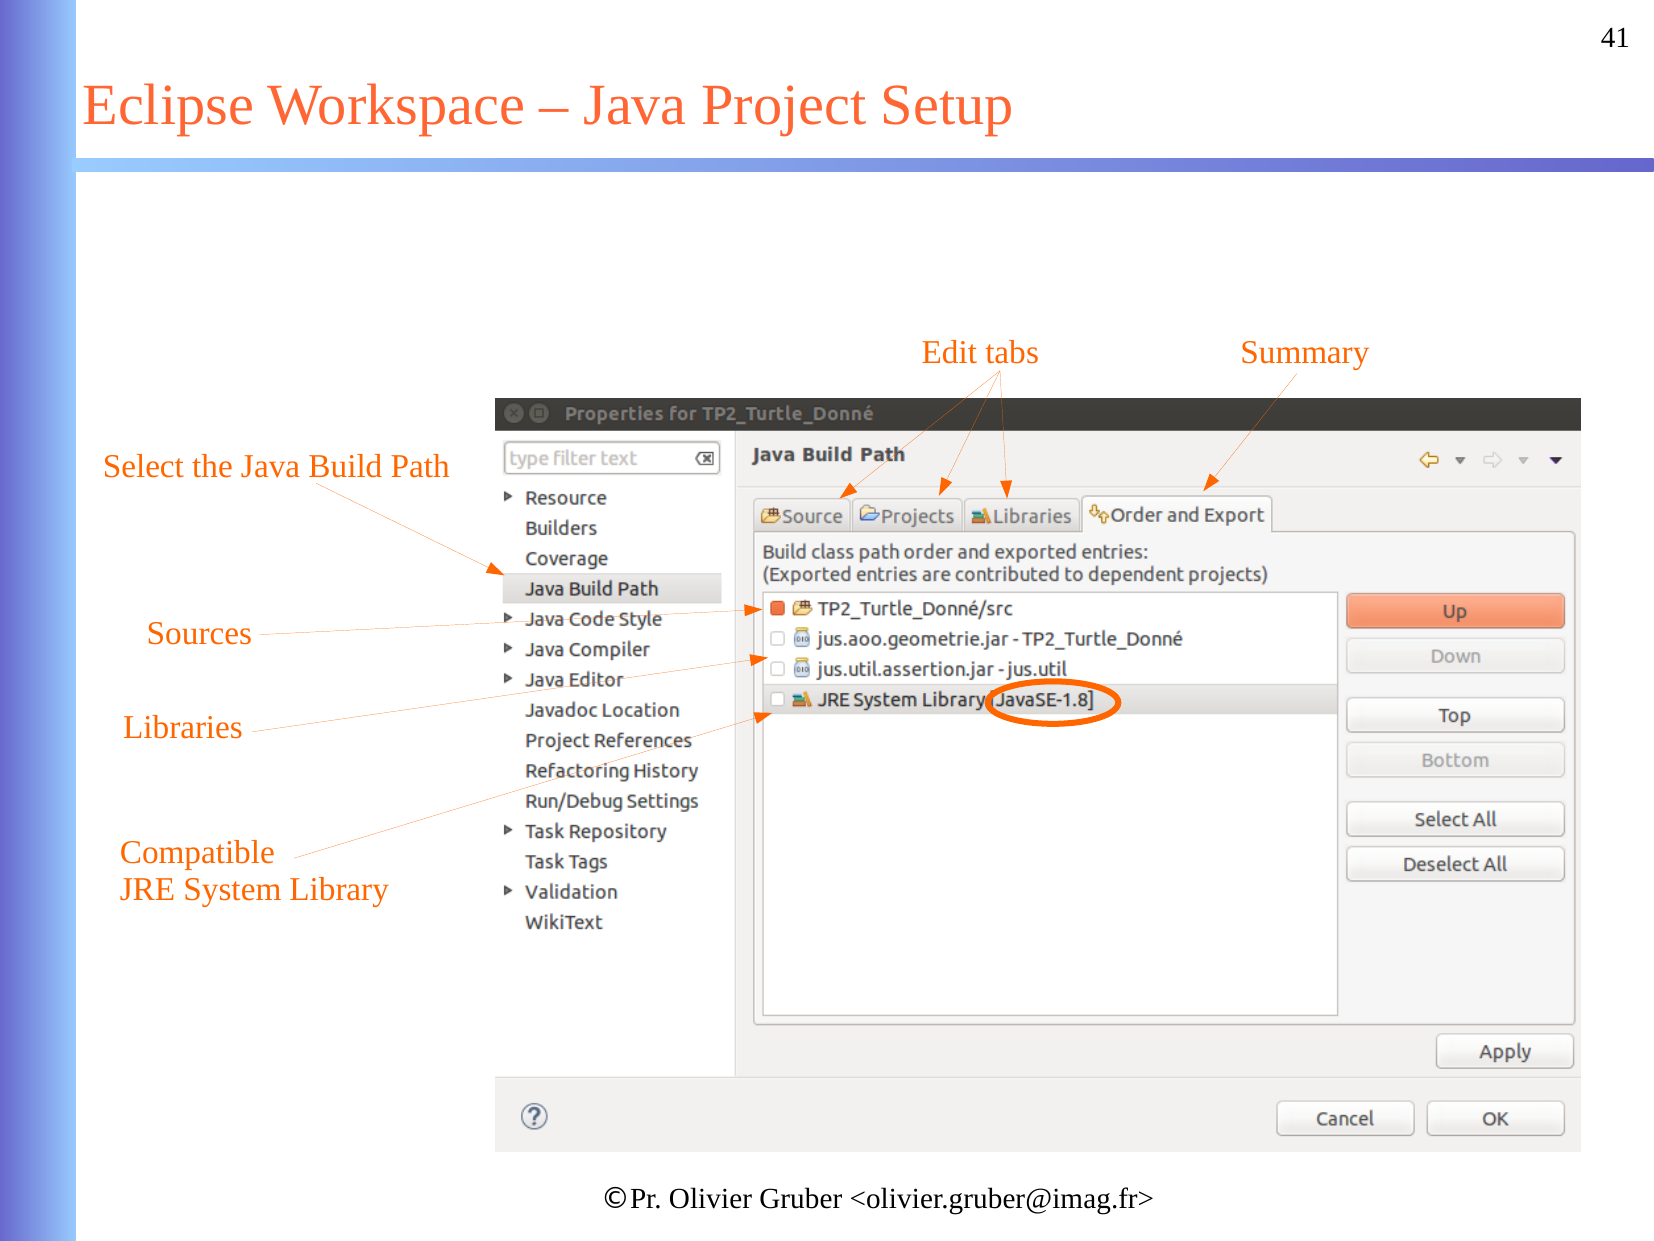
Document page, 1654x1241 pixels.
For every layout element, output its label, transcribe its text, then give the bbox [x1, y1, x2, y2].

text_box Sources [146, 614, 253, 652]
text_box Compatible JRE System Library [119, 833, 390, 908]
picture [495, 398, 1581, 1152]
text_box Edit tabs [921, 333, 1040, 371]
text_box Select the Java Build Path [102, 447, 451, 485]
text_box Summary [1240, 333, 1370, 371]
text_box Libraries [123, 709, 244, 747]
title Eclipse Workspace – Java Project Setup [82, 49, 1571, 161]
